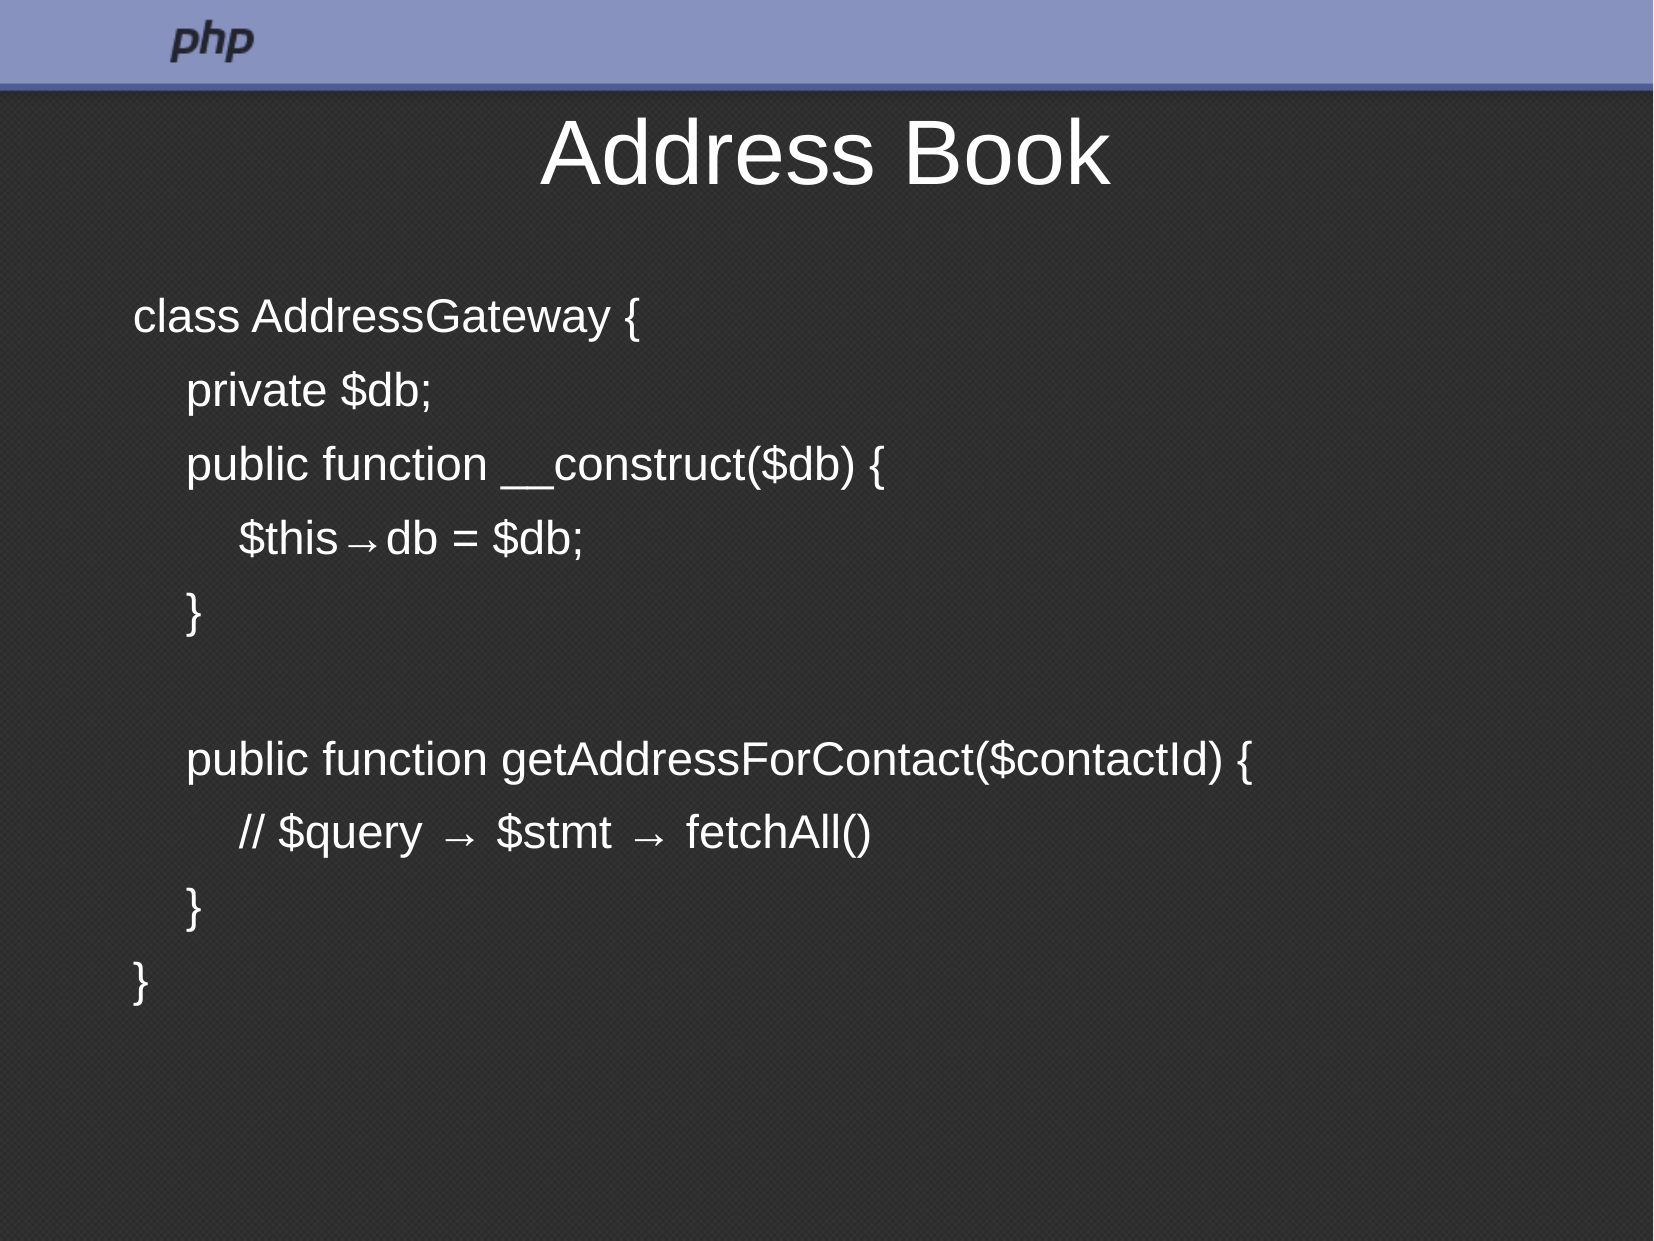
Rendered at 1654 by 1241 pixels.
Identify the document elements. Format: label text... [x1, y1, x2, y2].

title Address Book [82, 49, 1571, 257]
list class AddressGateway { private $db; public function __construct($db) { $this→db = $db; } public function getAddressForContact($contactId) { // $query → $stmt → fetchAll() } } [82, 290, 1571, 1010]
picture [0, 0, 1654, 1241]
